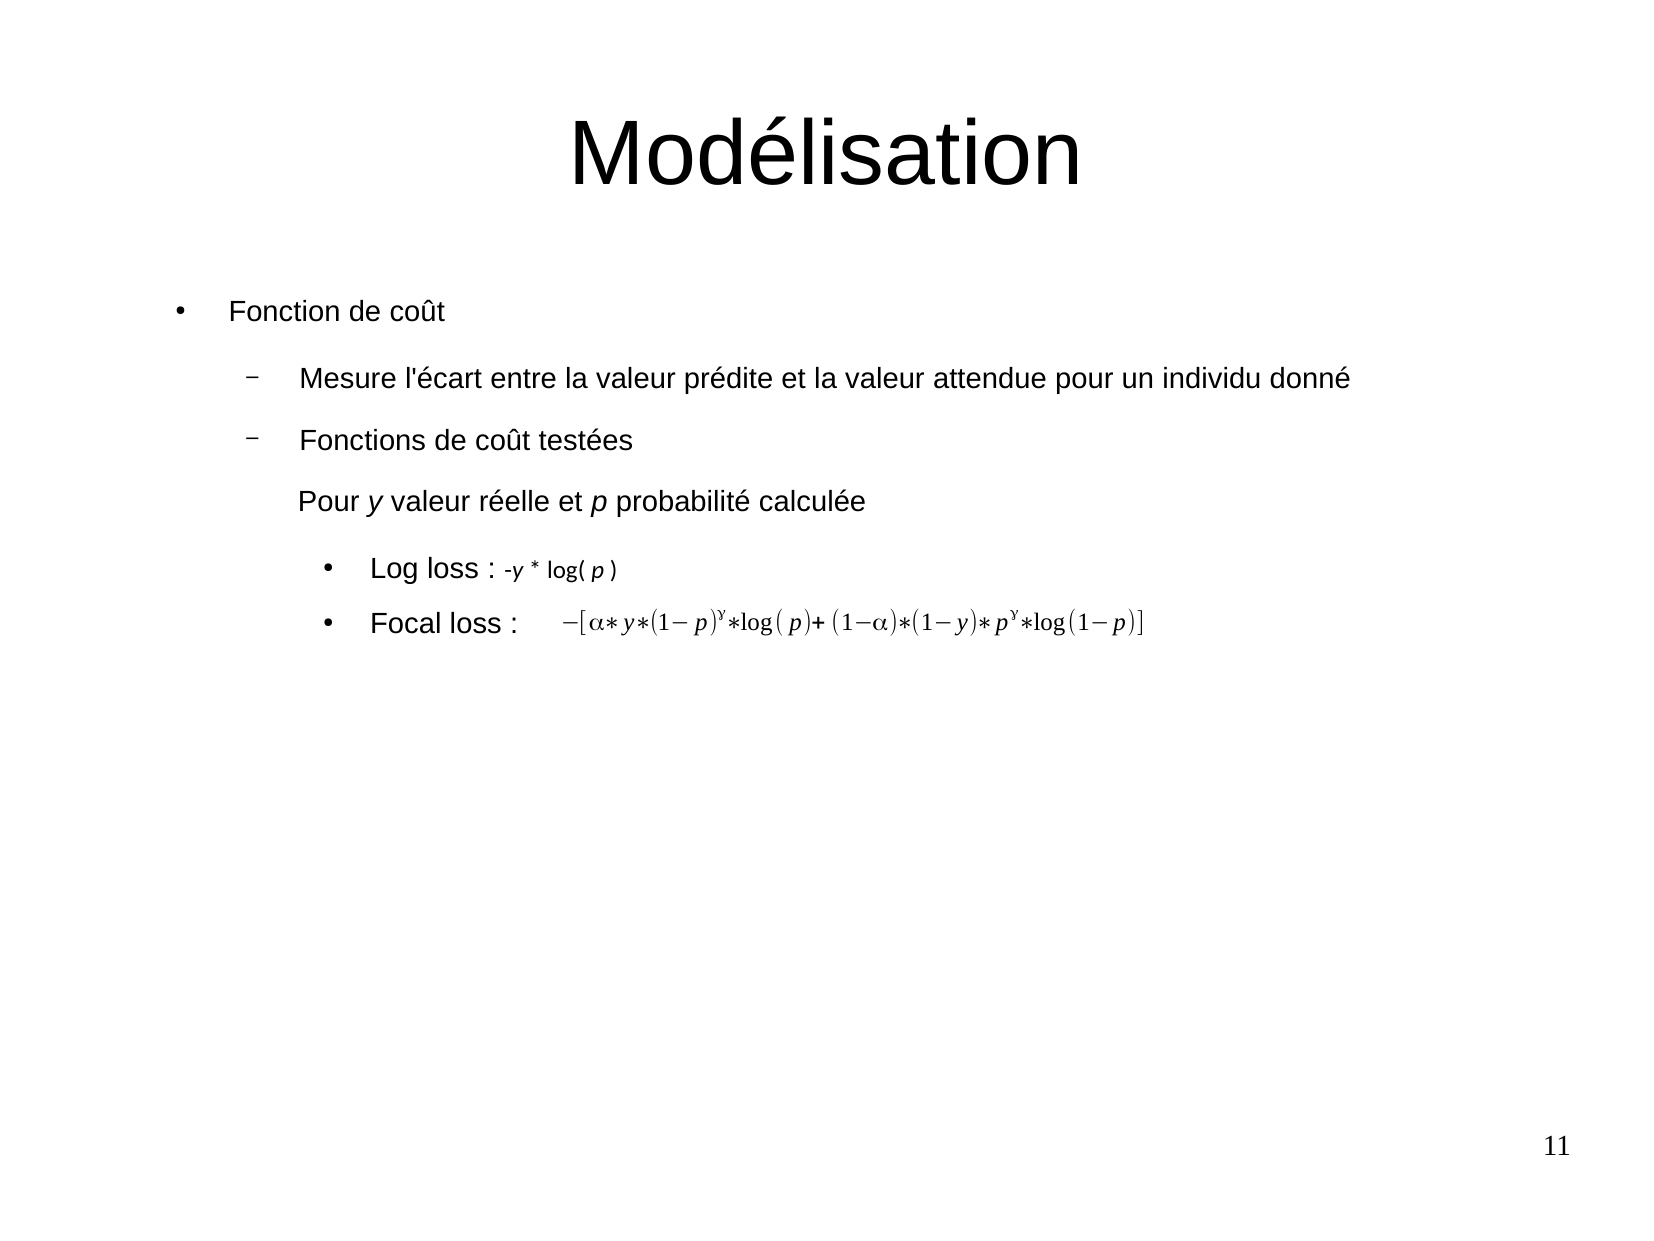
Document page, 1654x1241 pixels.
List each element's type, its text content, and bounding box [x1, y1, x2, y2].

chart [554, 608, 1151, 638]
list Fonction de coût Mesure l'écart entre la valeur prédite et la valeur attendue pour un individu donné Fonctions de coût testées Pour y valeur réelle et p probabilité calculée Log loss : -y * log( p ) Focal loss : [82, 290, 1571, 1109]
title Modélisation [82, 49, 1571, 257]
